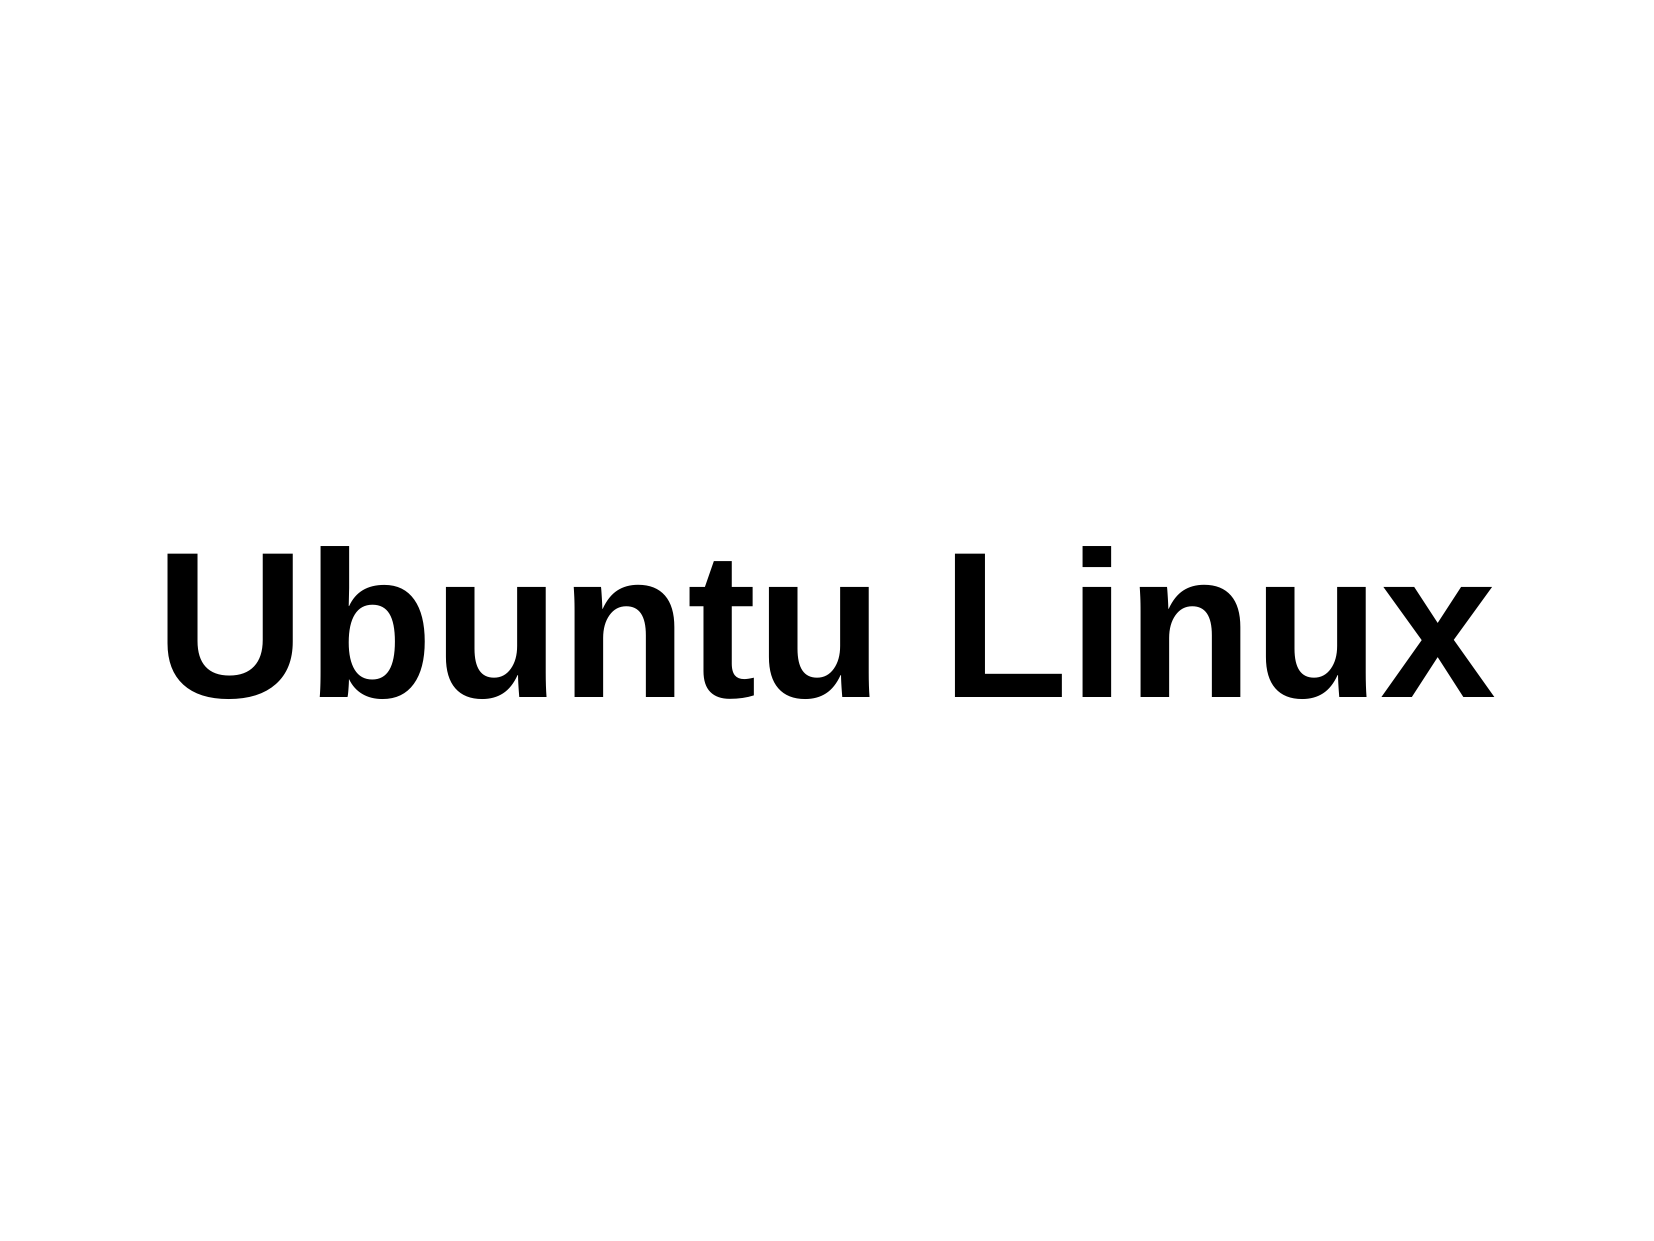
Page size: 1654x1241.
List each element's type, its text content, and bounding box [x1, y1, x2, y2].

title Ubuntu Linux [82, 49, 1571, 1201]
